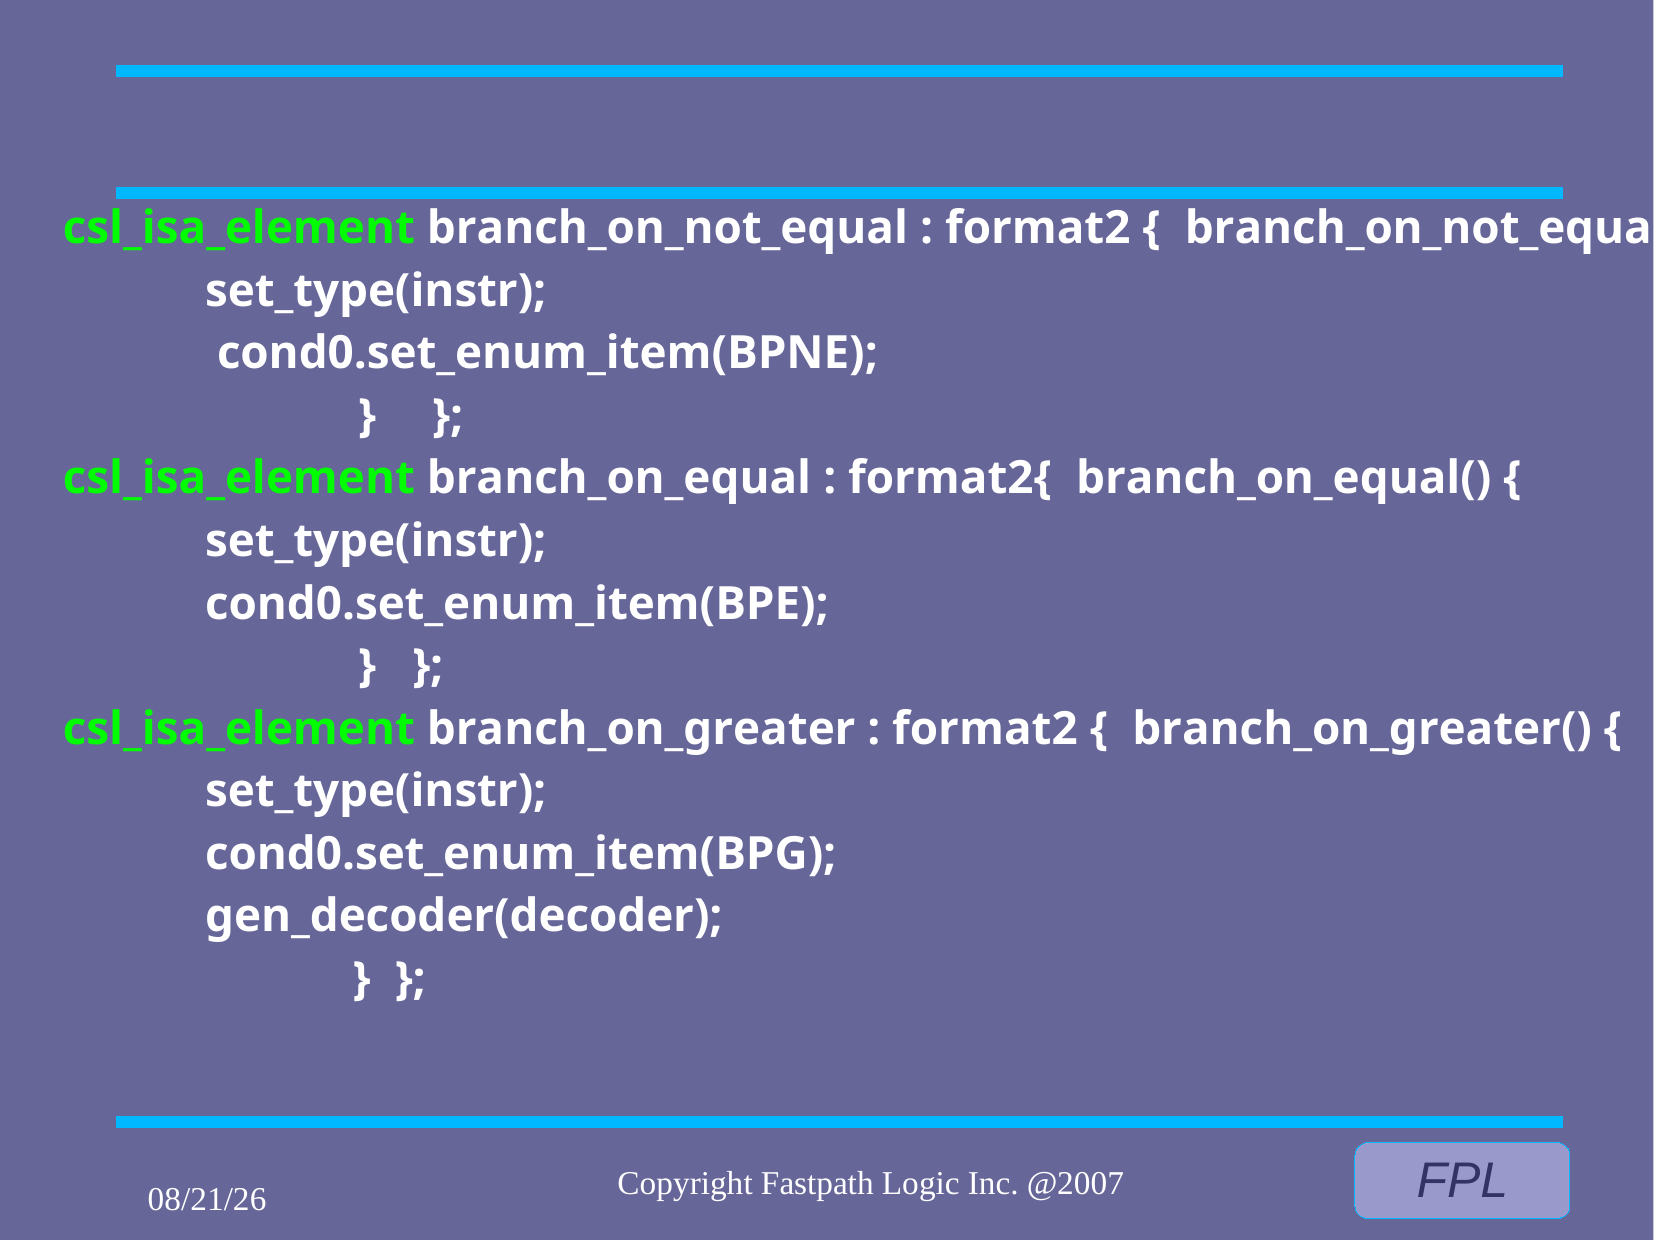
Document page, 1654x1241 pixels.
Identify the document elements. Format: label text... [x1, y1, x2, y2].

text_box csl_isa_element branch_on_not_equal : format2 { branch_on_not_equal() { set_type(instr); cond0.set_enum_item(BPNE); } }; csl_isa_element branch_on_equal : format2{ branch_on_equal() { set_type(instr); cond0.set_enum_item(BPE); } }; csl_isa_element branch_on_greater : format2 { branch_on_greater() { set_type(instr); cond0.set_enum_item(BPG); gen_decoder(decoder); } }; [0, 187, 1654, 1103]
